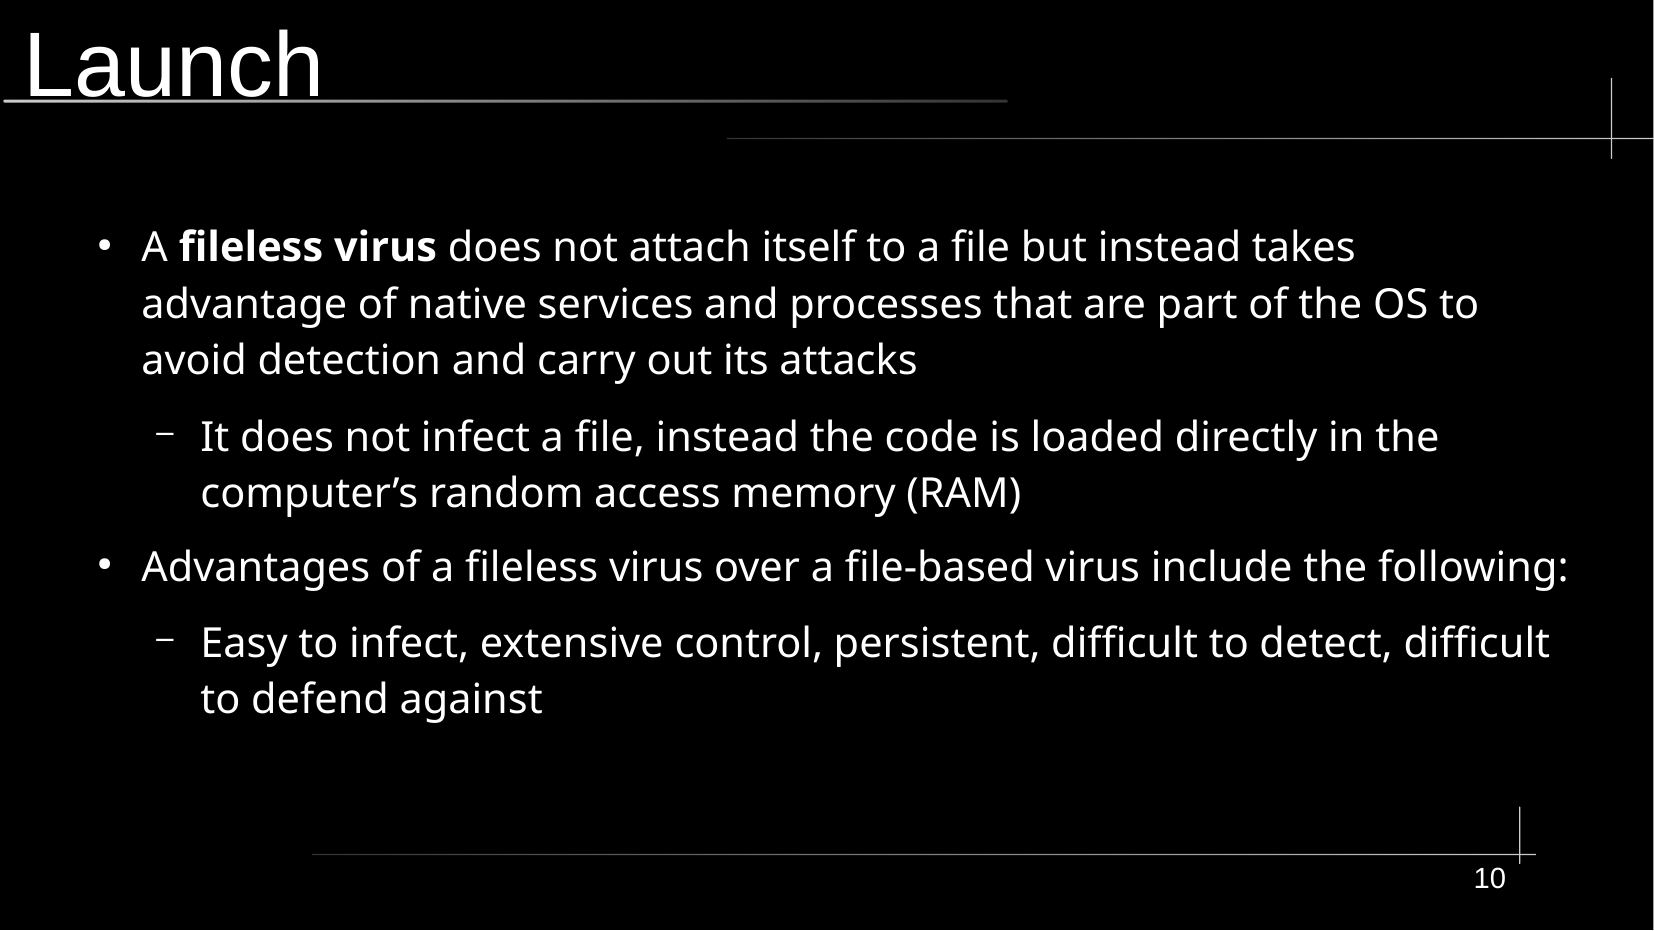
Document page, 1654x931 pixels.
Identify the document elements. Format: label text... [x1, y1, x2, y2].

list A fileless virus does not attach itself to a file but instead takes advantage of native services and processes that are part of the OS to avoid detection and carry out its attacks It does not infect a file, instead the code is loaded directly in the computer’s random access memory (RAM) Advantages of a fileless virus over a file-based virus include the following: Easy to infect, extensive control, persistent, difficult to detect, difficult to defend against [82, 217, 1571, 758]
title Launch [23, 11, 1589, 119]
